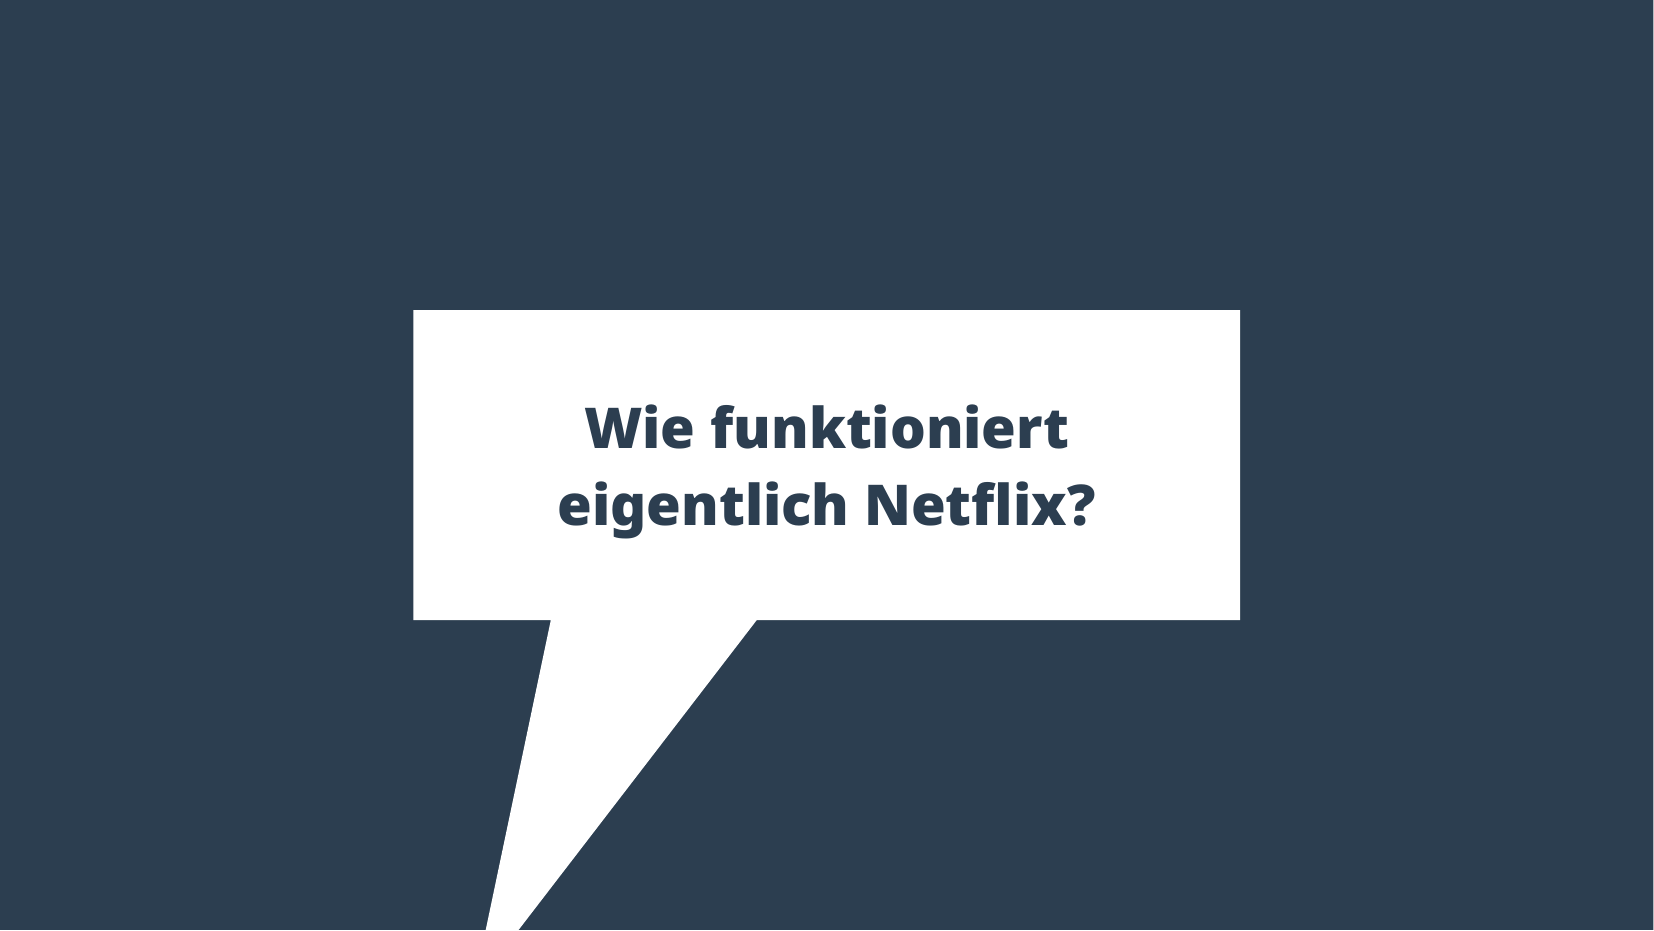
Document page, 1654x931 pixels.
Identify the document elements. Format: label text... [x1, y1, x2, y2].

title Wie funktioniert eigentlich Netflix? [442, 332, 1211, 598]
